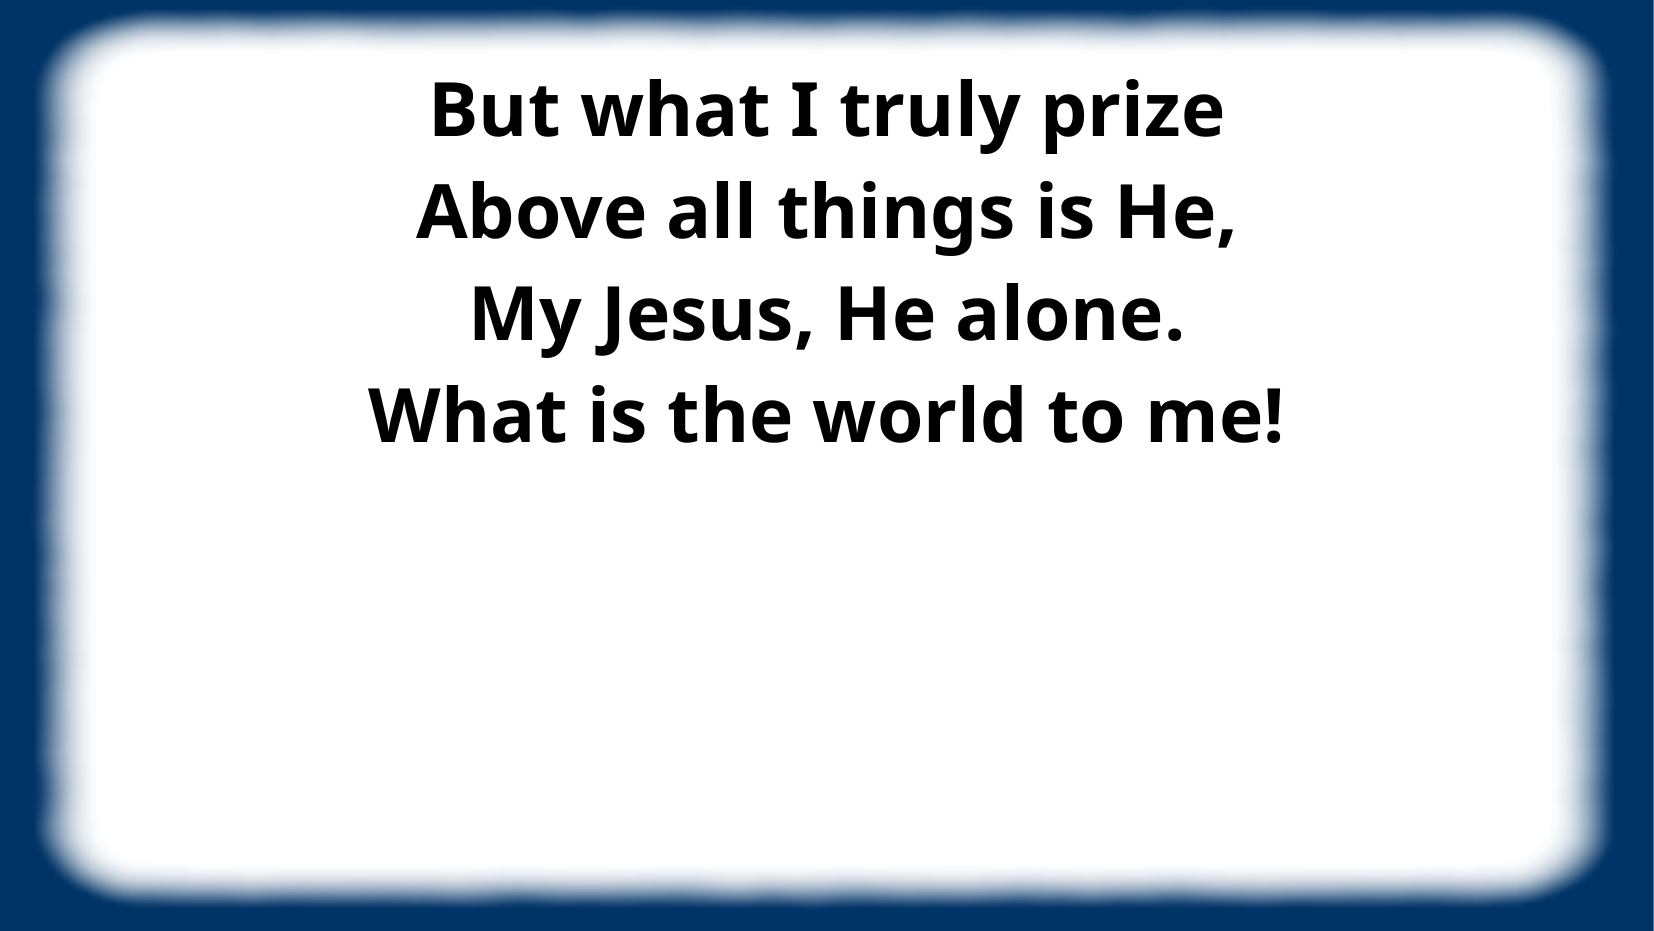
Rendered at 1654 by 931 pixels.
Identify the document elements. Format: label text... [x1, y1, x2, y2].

text_box But what I truly prize Above all things is He, My Jesus, He alone. What is the world to me! [84, 48, 1570, 463]
picture [0, 0, 1654, 931]
